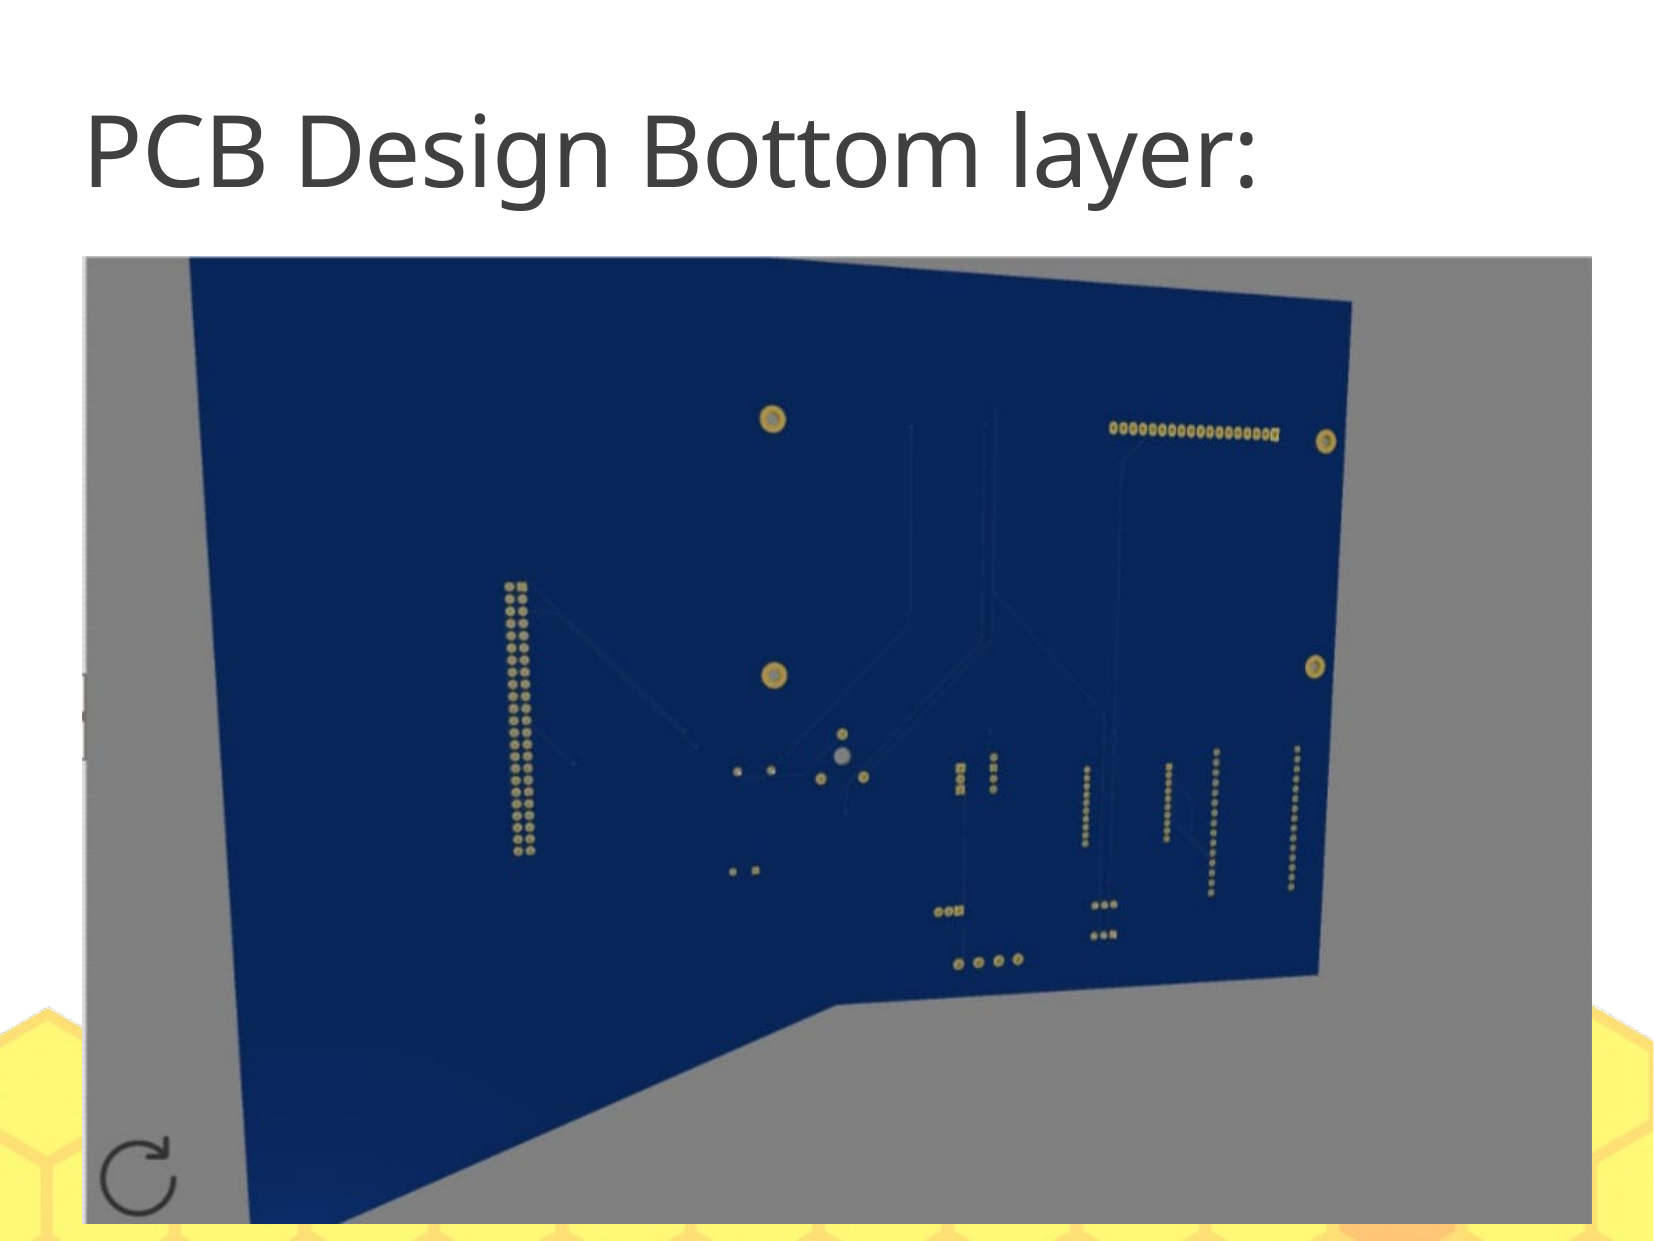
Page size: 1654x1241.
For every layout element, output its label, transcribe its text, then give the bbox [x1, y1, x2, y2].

title PCB Design Bottom layer: [82, 49, 1571, 256]
picture [0, 256, 1654, 1241]
